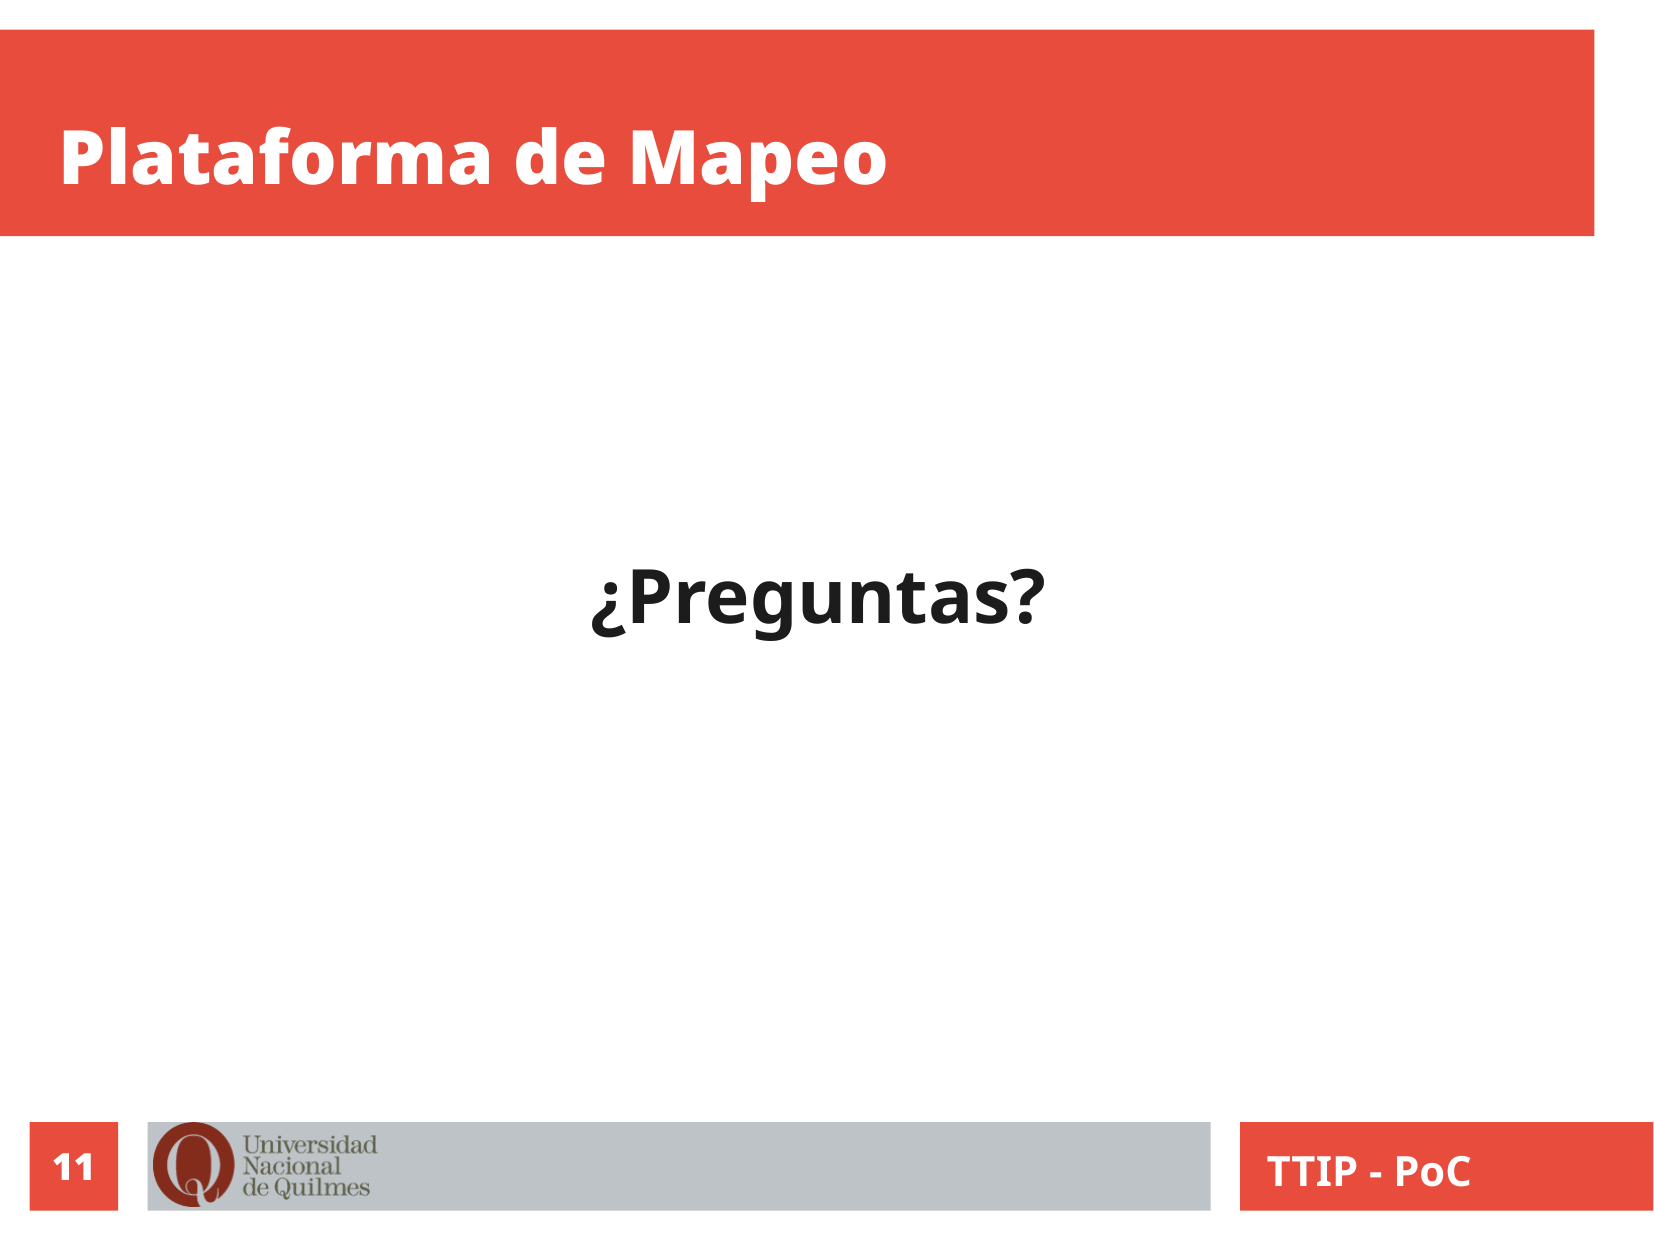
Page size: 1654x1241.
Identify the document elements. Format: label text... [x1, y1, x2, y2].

title Plataforma de Mapeo [59, 59, 1595, 207]
list ¿Preguntas? [590, 543, 1063, 697]
picture [153, 1122, 378, 1207]
text_box TTIP - PoC [1251, 1133, 1548, 1200]
